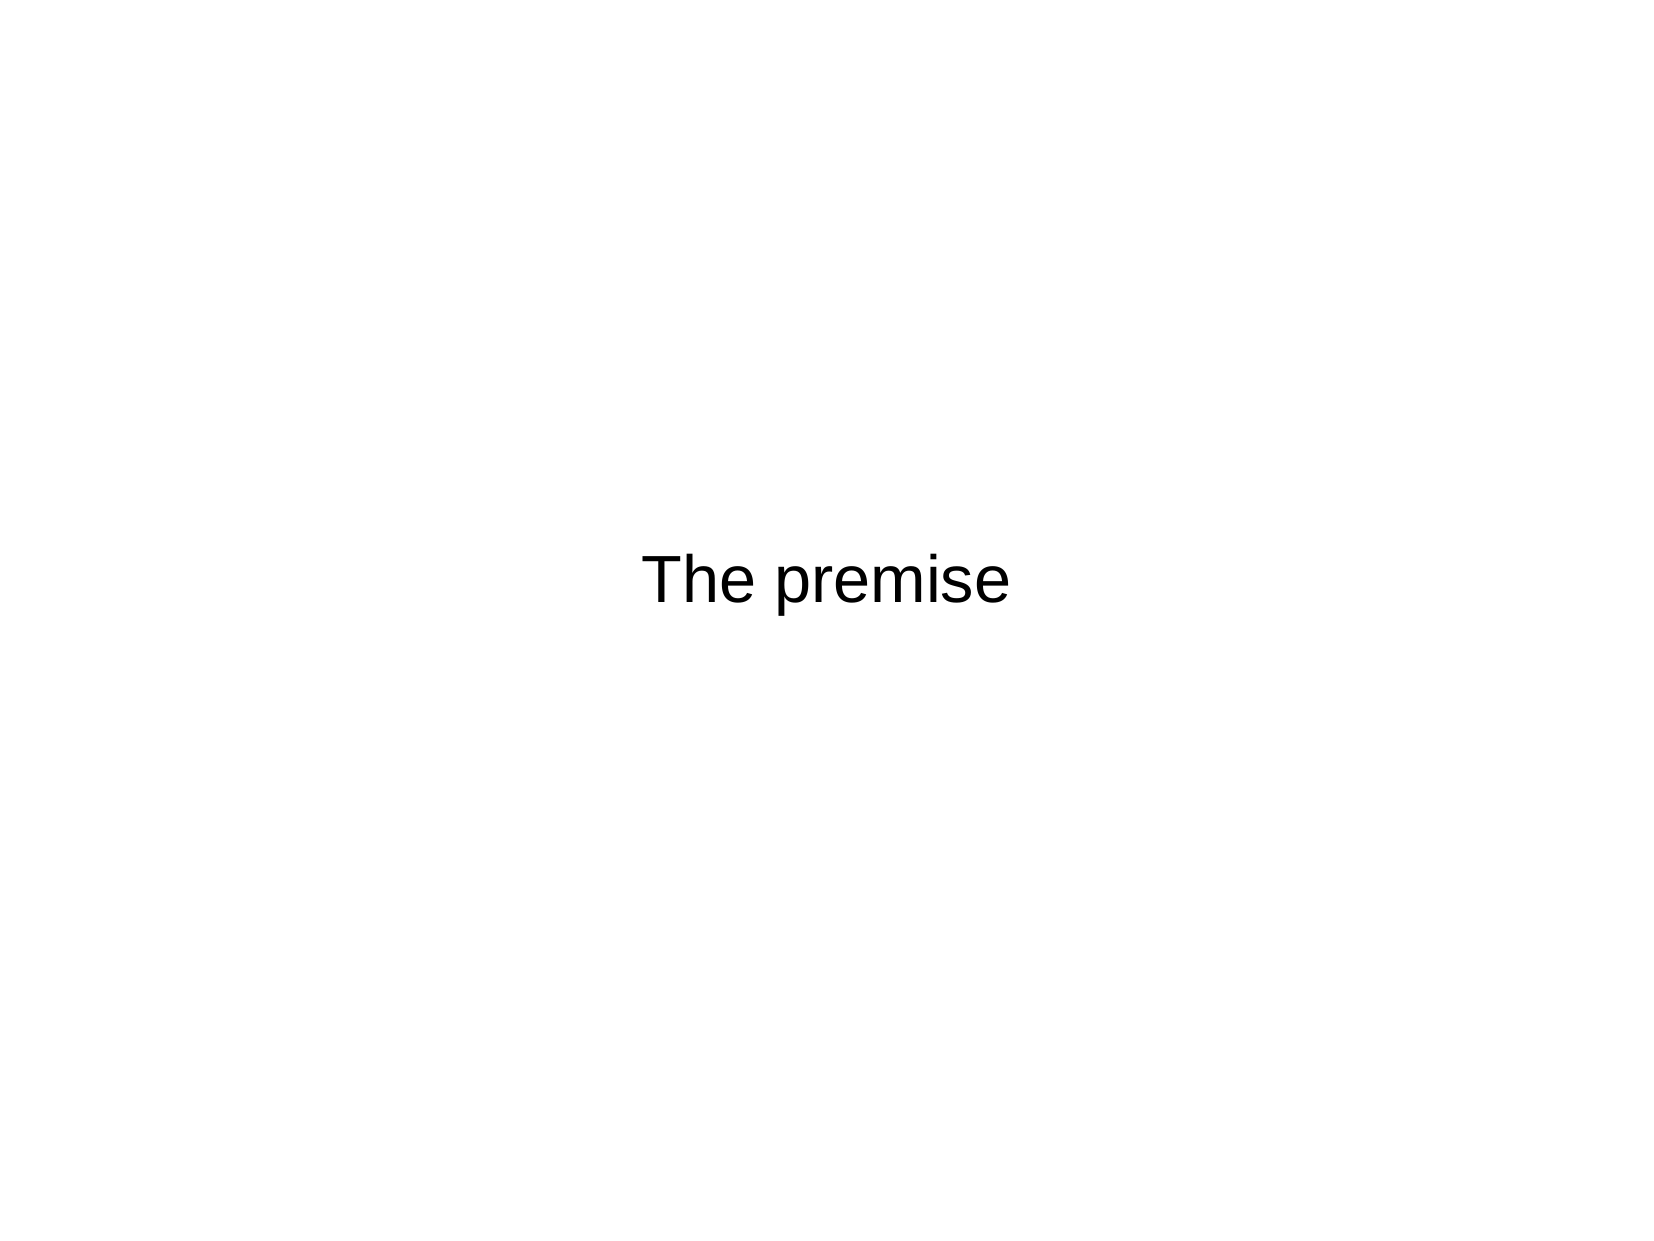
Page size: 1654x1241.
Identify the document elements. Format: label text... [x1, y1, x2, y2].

subtitle The premise [82, 49, 1571, 1109]
